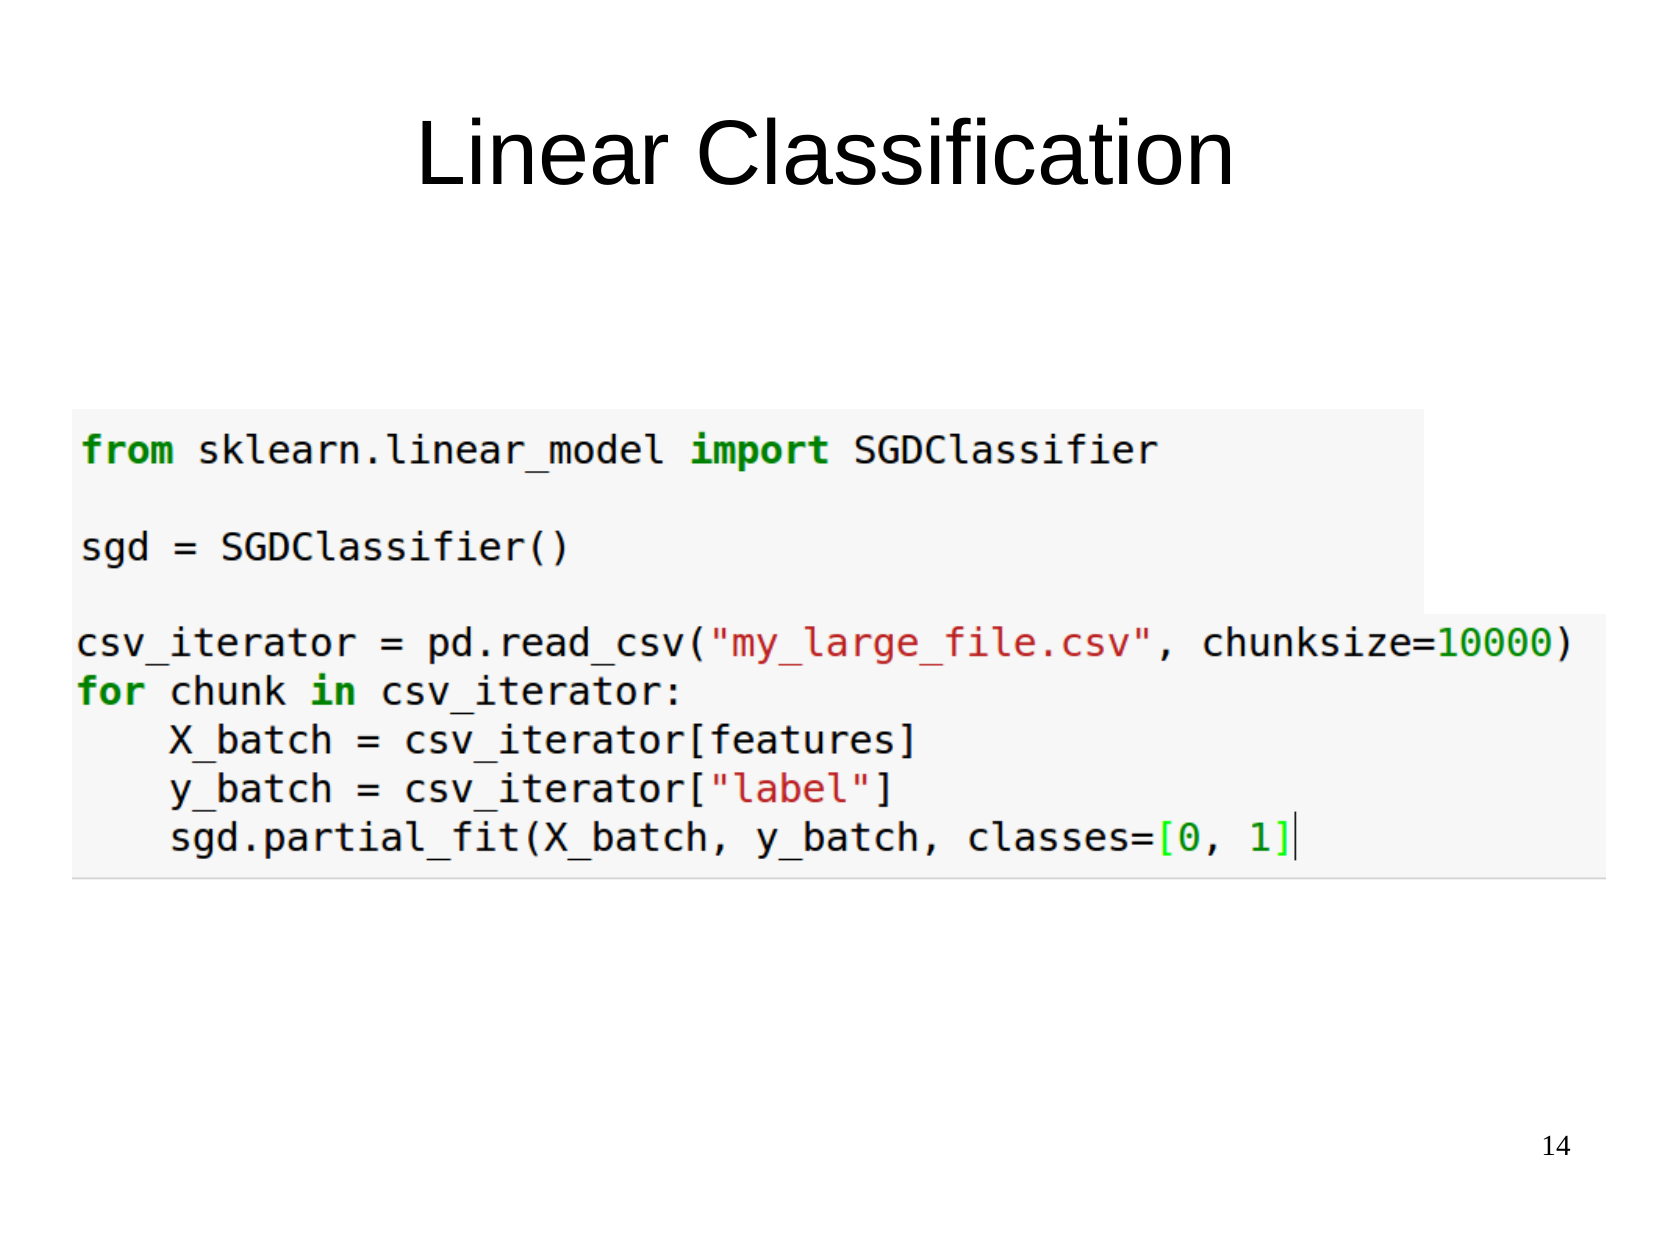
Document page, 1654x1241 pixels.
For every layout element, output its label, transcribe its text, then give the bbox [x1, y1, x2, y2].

picture [72, 409, 1606, 881]
title Linear Classification [82, 49, 1571, 257]
